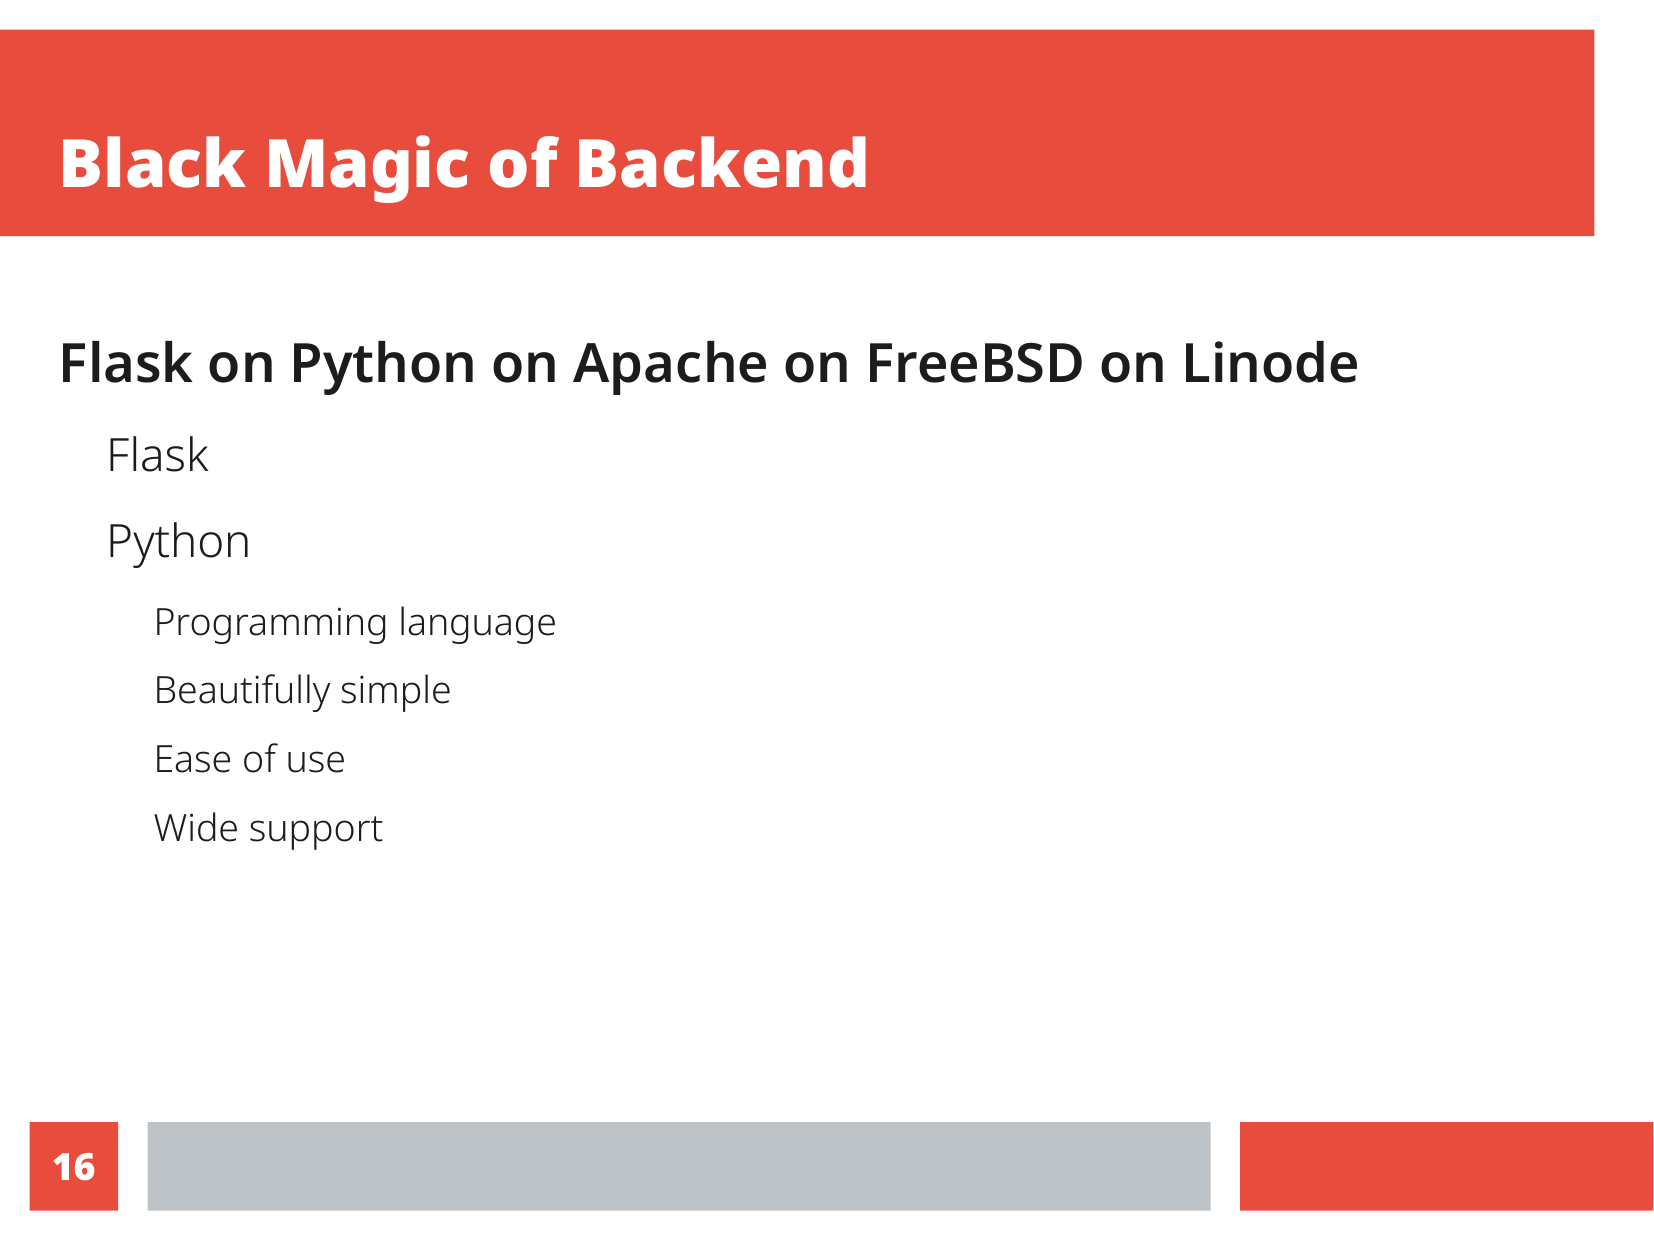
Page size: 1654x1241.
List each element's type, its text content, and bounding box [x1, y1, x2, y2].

title Black Magic of Backend [59, 59, 1595, 207]
list Flask on Python on Apache on FreeBSD on Linode Flask Python Programming language Beautifully simple Ease of use Wide support [59, 324, 1565, 1093]
